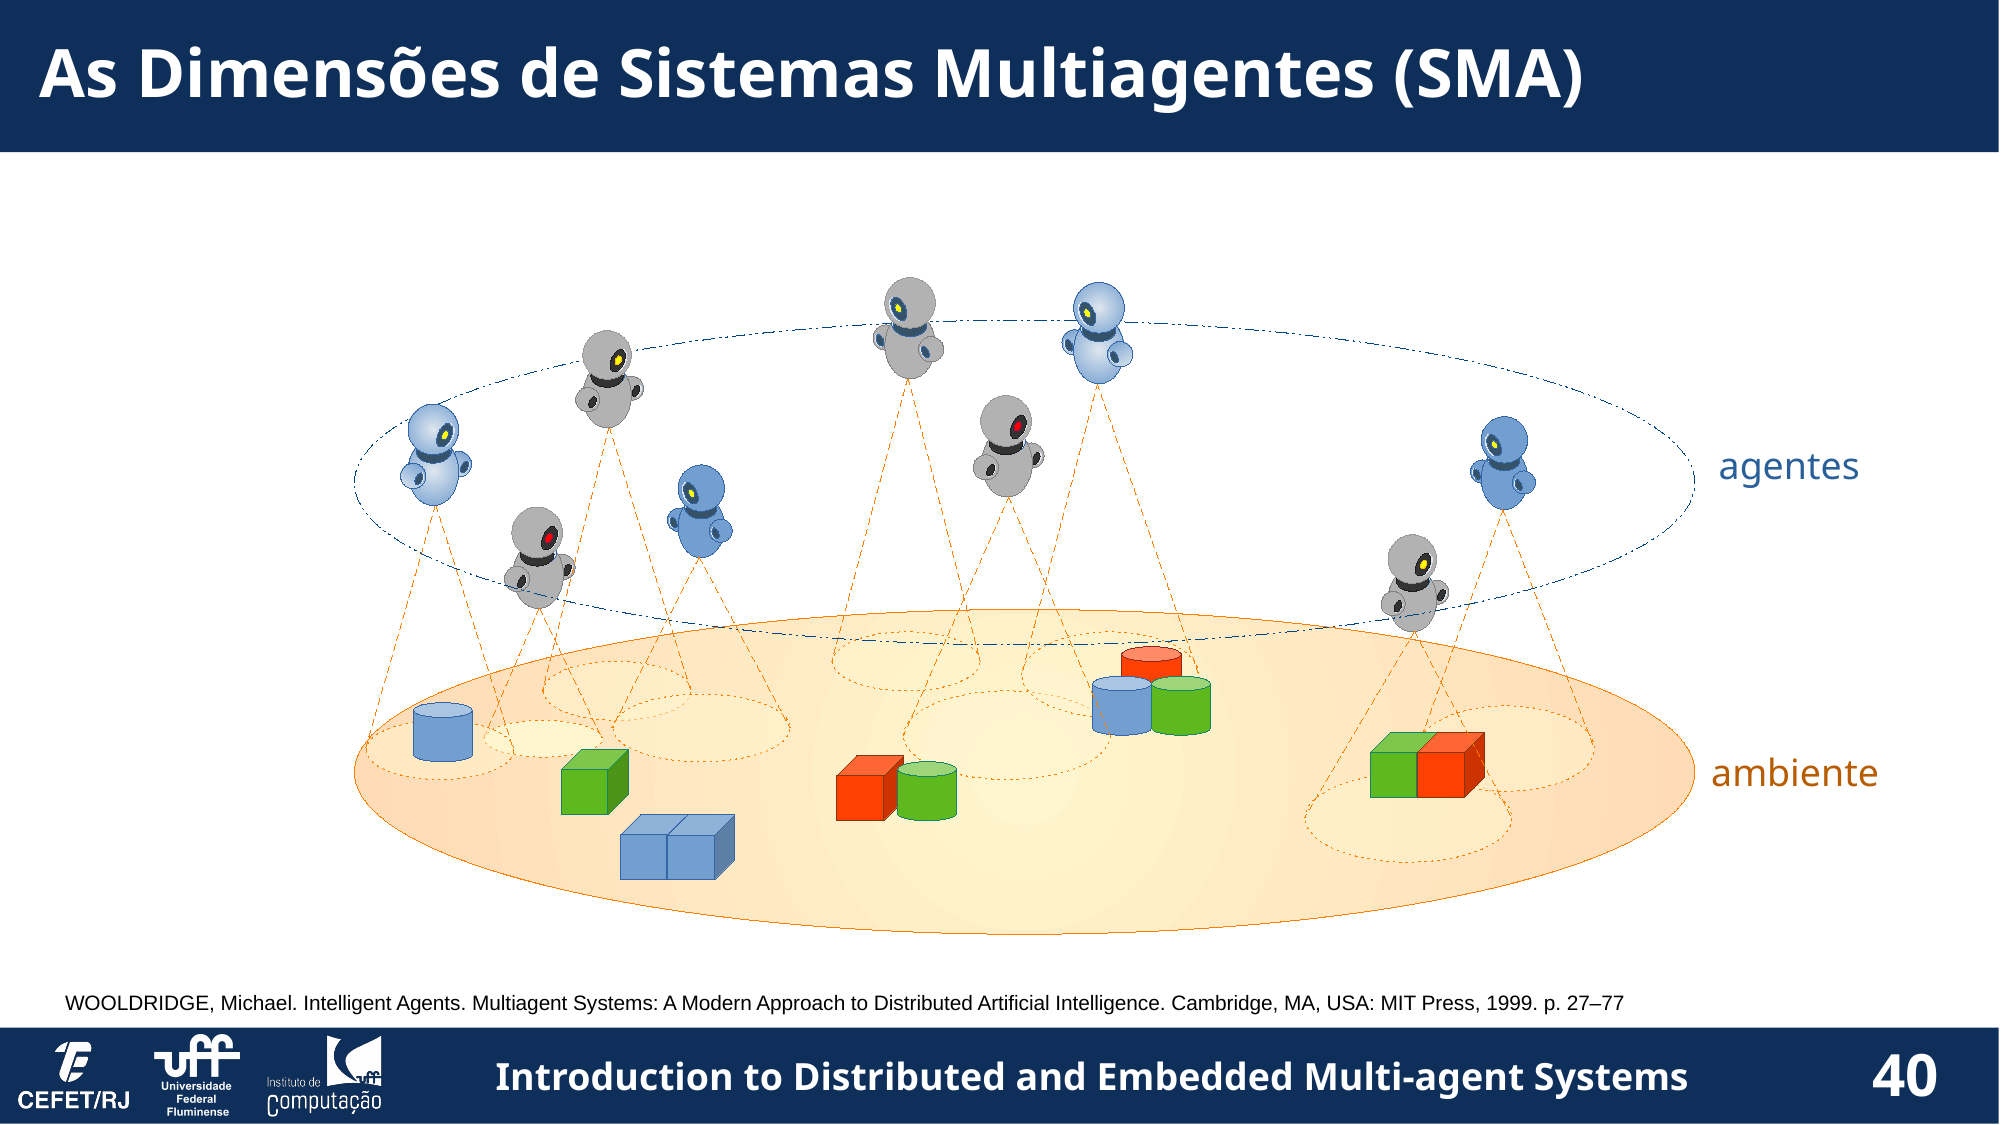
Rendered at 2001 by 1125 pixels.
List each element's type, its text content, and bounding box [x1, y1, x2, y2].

text_box [667, 464, 733, 558]
text_box [873, 277, 944, 379]
text_box [1061, 282, 1133, 384]
text_box [504, 507, 576, 609]
text_box [1470, 416, 1536, 510]
picture [153, 1033, 241, 1121]
text_box As Dimensões de Sistemas Multiagentes (SMA) [25, 23, 1999, 119]
text_box ambiente [1618, 741, 1973, 802]
text_box [1381, 534, 1449, 632]
text_box WOOLDRIDGE, Michael. Intelligent Agents. Multiagent Systems: A Modern Approach to Distributed Artificial Intelligence. Cambridge, MA, USA: MIT Press, 1999. p. 27–77 [50, 982, 1969, 1023]
text_box agentes [1612, 434, 1967, 495]
picture [18, 1021, 129, 1125]
text_box [575, 330, 644, 428]
text_box [354, 609, 1684, 935]
text_box [973, 395, 1045, 497]
picture [265, 1033, 383, 1117]
text_box [400, 404, 472, 506]
